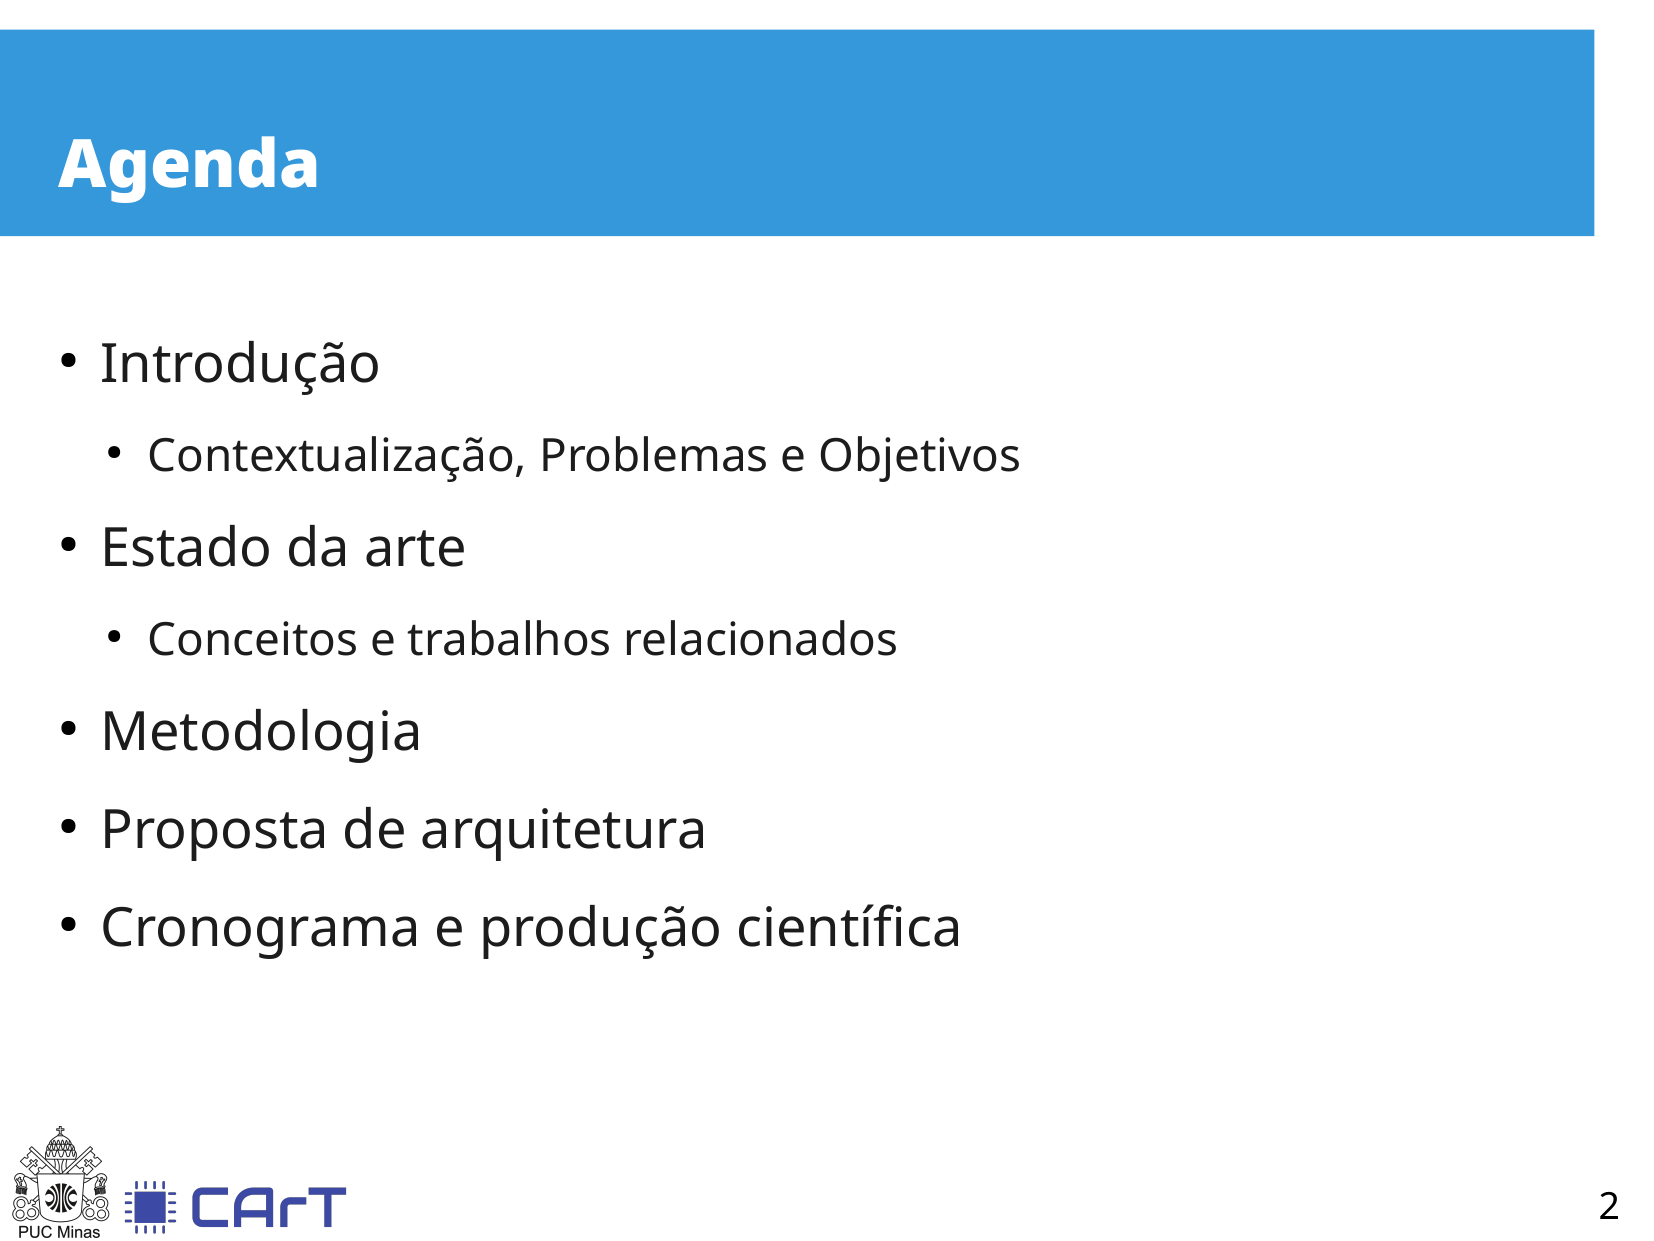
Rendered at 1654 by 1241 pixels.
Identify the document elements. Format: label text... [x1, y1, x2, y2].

title Agenda [59, 59, 1595, 207]
list Introdução Contextualização, Problemas e Objetivos Estado da arte Conceitos e trabalhos relacionados Metodologia Proposta de arquitetura Cronograma e produção científica [59, 324, 1565, 1093]
picture [0, 1126, 119, 1241]
picture [124, 1181, 347, 1235]
